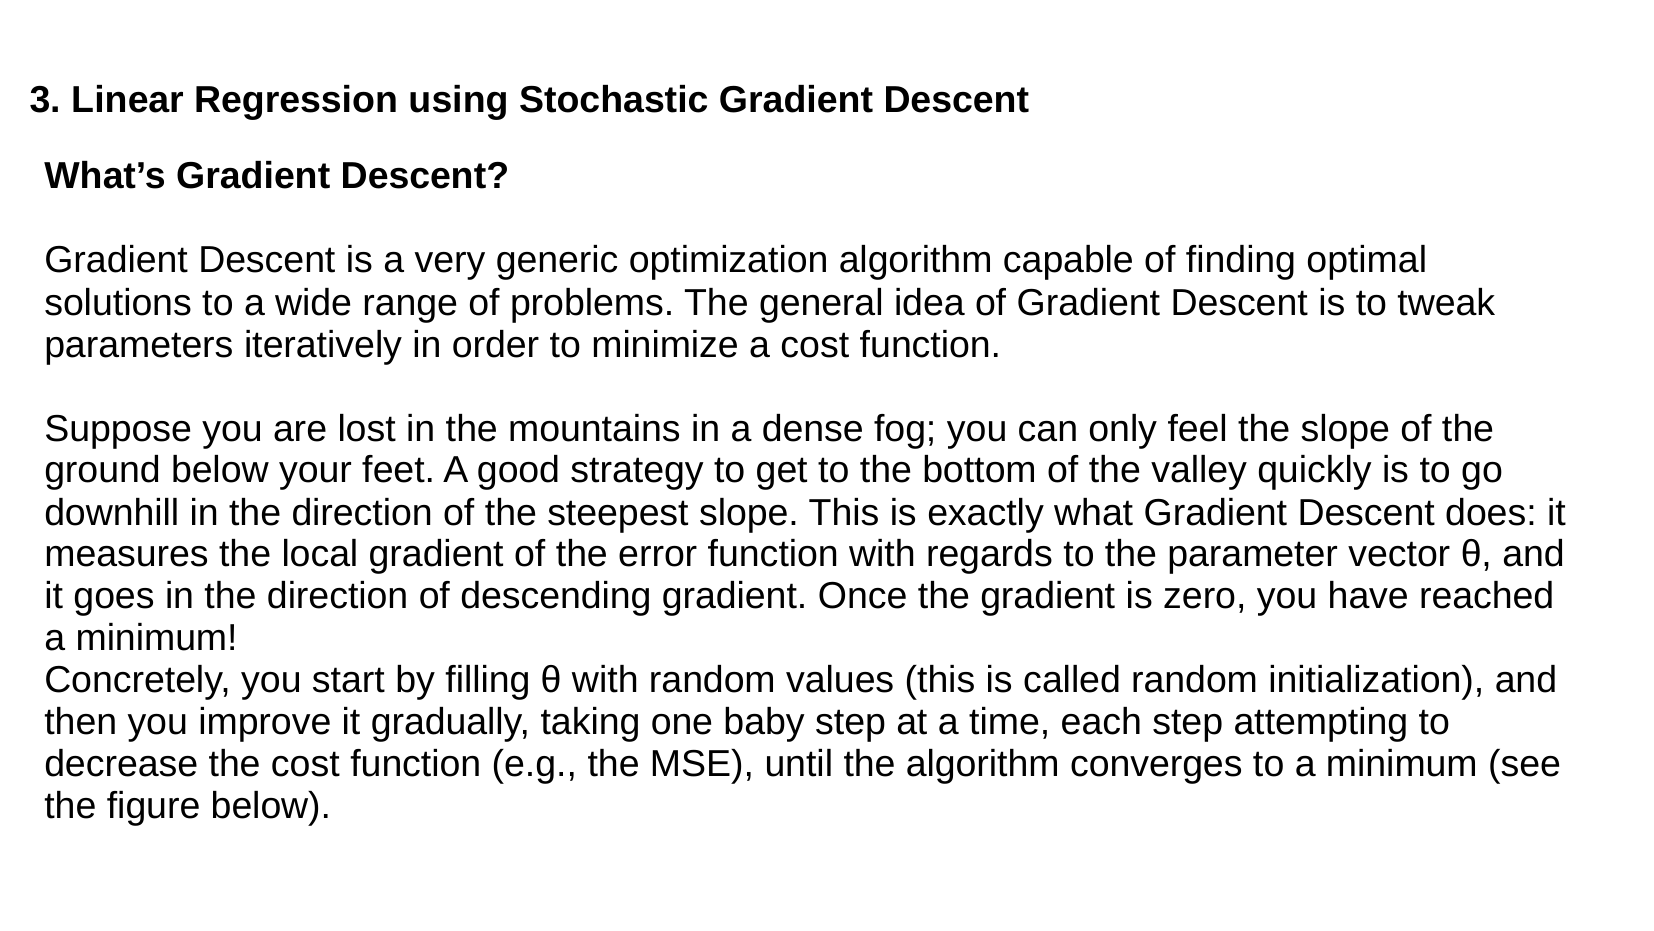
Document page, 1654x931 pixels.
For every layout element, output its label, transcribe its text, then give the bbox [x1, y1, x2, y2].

text_box What’s Gradient Descent? Gradient Descent is a very generic optimization algorithm capable of finding optimal solutions to a wide range of problems. The general idea of Gradient Descent is to tweak parameters iteratively in order to minimize a cost function. Suppose you are lost in the mountains in a dense fog; you can only feel the slope of the ground below your feet. A good strategy to get to the bottom of the valley quickly is to go downhill in the direction of the steepest slope. This is exactly what Gradient Descent does: it measures the local gradient of the error function with regards to the parameter vector θ, and it goes in the direction of descending gradient. Once the gradient is zero, you have reached a minimum! Concretely, you start by filling θ with random values (this is called random initialization), and then you improve it gradually, taking one baby step at a time, each step attempting to decrease the cost function (e.g., the MSE), until the algorithm converges to a minimum (see the figure below). [29, 147, 1595, 835]
title 3. Linear Regression using Stochastic Gradient Descent [29, 21, 1518, 147]
